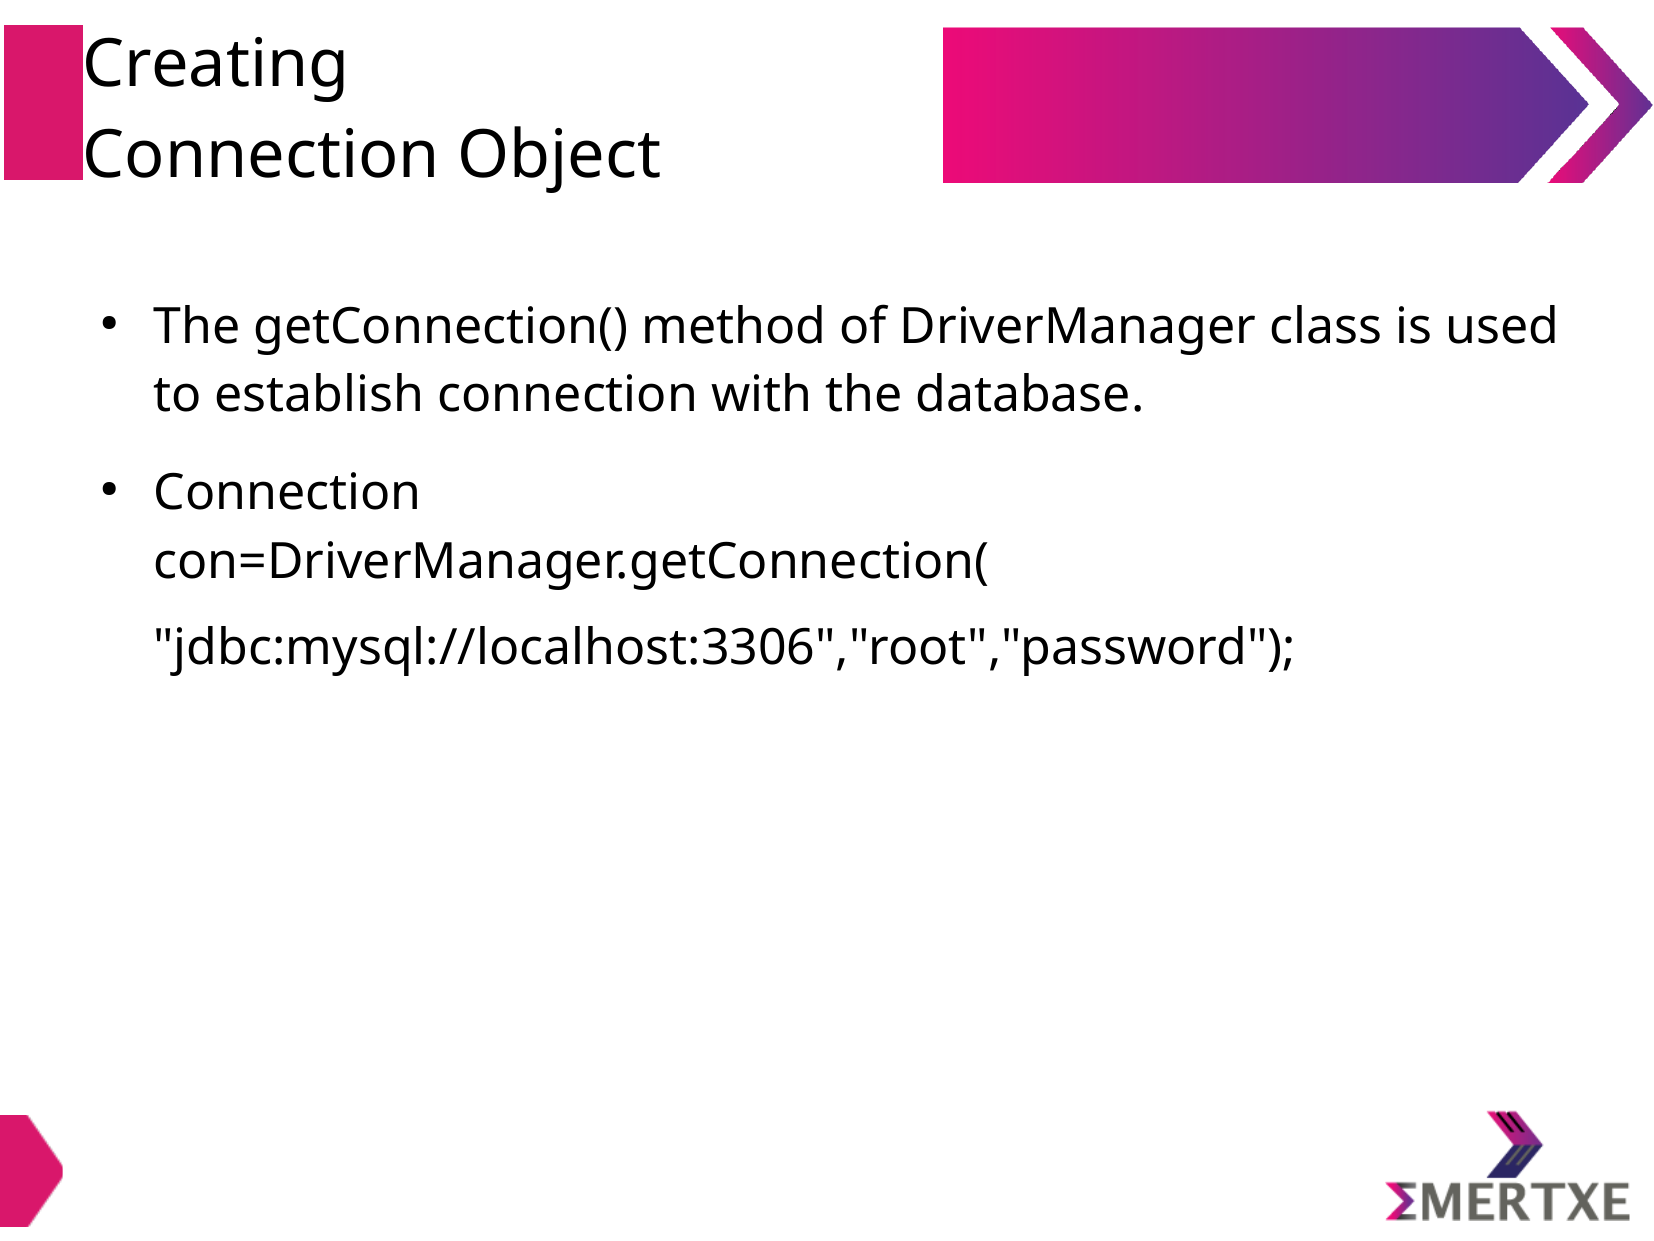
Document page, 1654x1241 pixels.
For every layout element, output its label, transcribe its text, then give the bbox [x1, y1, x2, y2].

picture [1571, 27, 1653, 183]
title Creating Connection Object [82, 2, 1571, 210]
picture [1385, 1107, 1631, 1221]
list The getConnection() method of DriverManager class is used to establish connection with the database. Connection con=DriverManager.getConnection( "jdbc:mysql://localhost:3306","root","password"); [82, 290, 1571, 1010]
